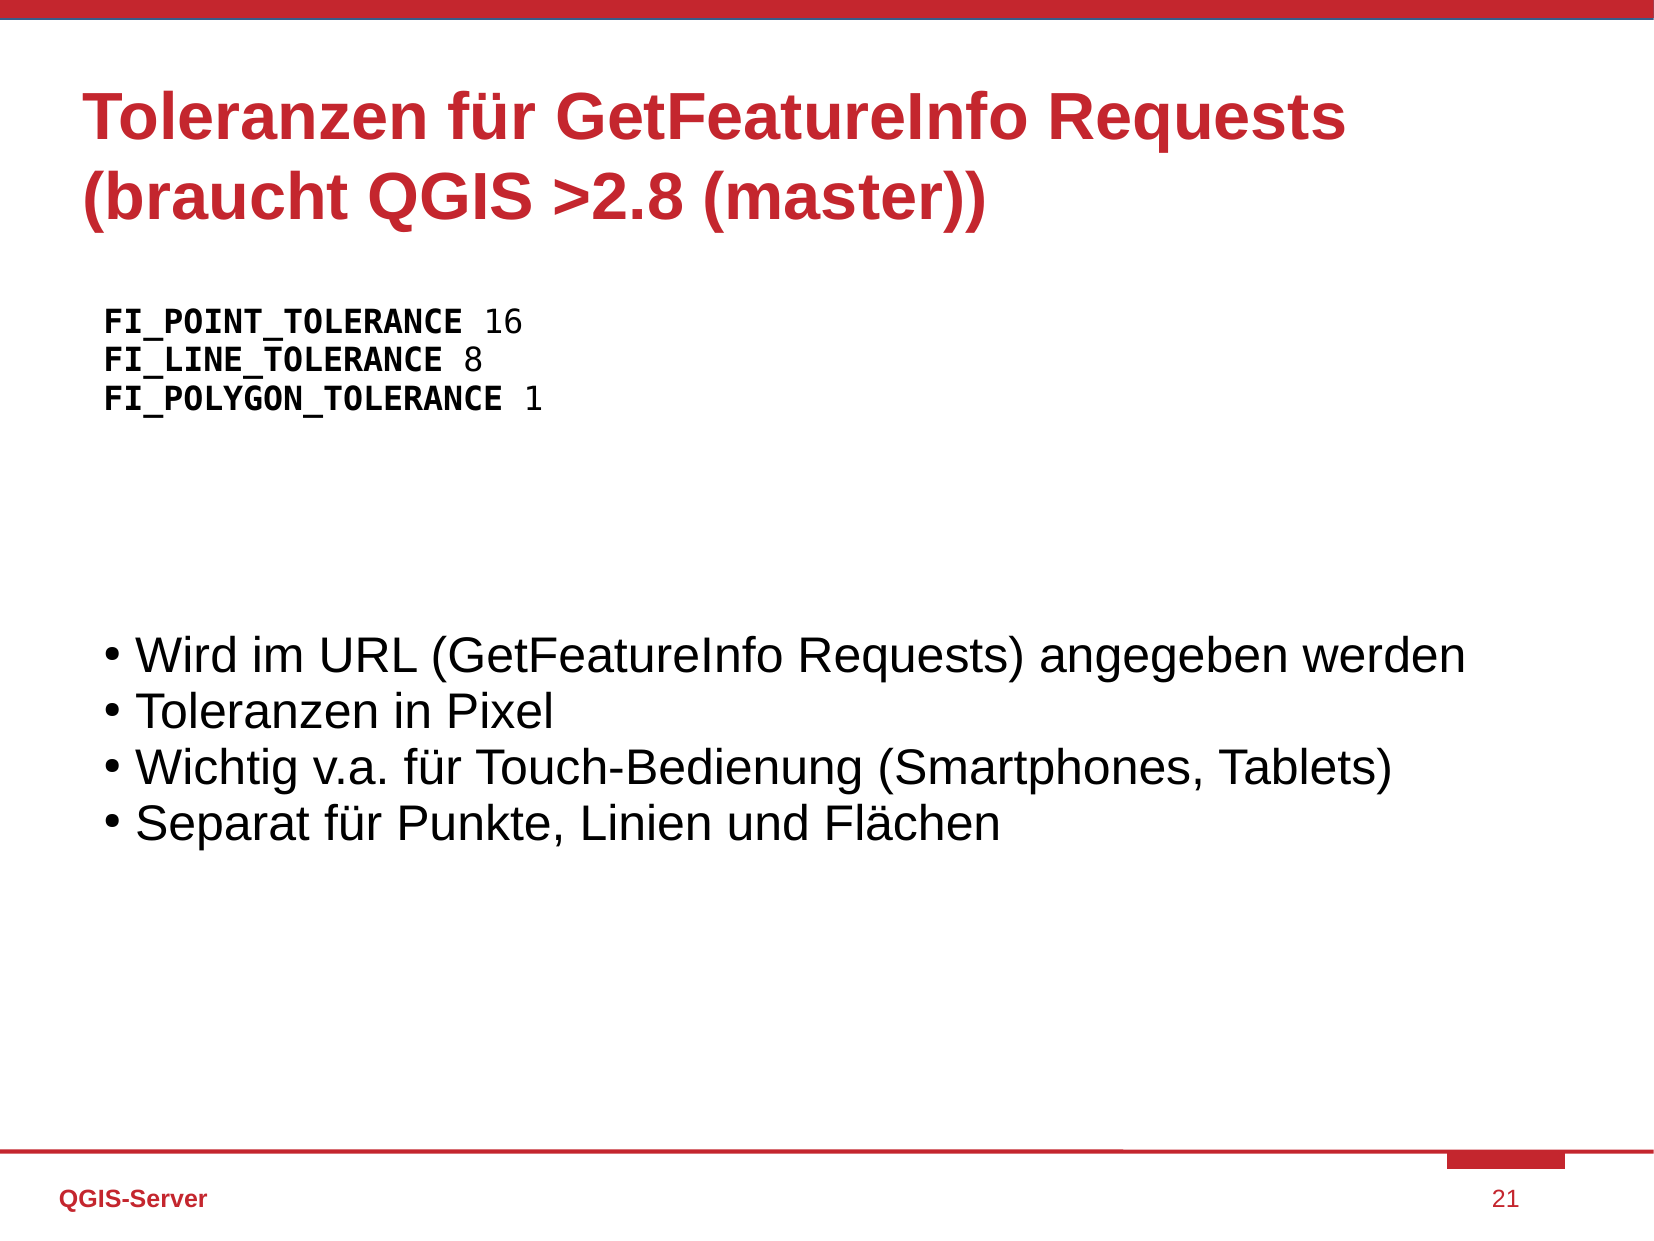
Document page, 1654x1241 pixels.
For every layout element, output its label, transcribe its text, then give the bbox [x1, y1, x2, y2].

title Toleranzen für GetFeatureInfo Requests (braucht QGIS >2.8 (master)) [82, 49, 1571, 257]
text_box QGIS-Server [59, 1182, 1241, 1223]
text_box <number> [1446, 1182, 1565, 1223]
text_box Wird im URL (GetFeatureInfo Requests) angegeben werden Toleranzen in Pixel Wichtig v.a. für Touch-Bedienung (Smartphones, Tablets) Separat für Punkte, Linien und Flächen [88, 620, 1536, 861]
text_box FI_POINT_TOLERANCE 16 FI_LINE_TOLERANCE 8 FI_POLYGON_TOLERANCE 1 [88, 295, 1625, 505]
